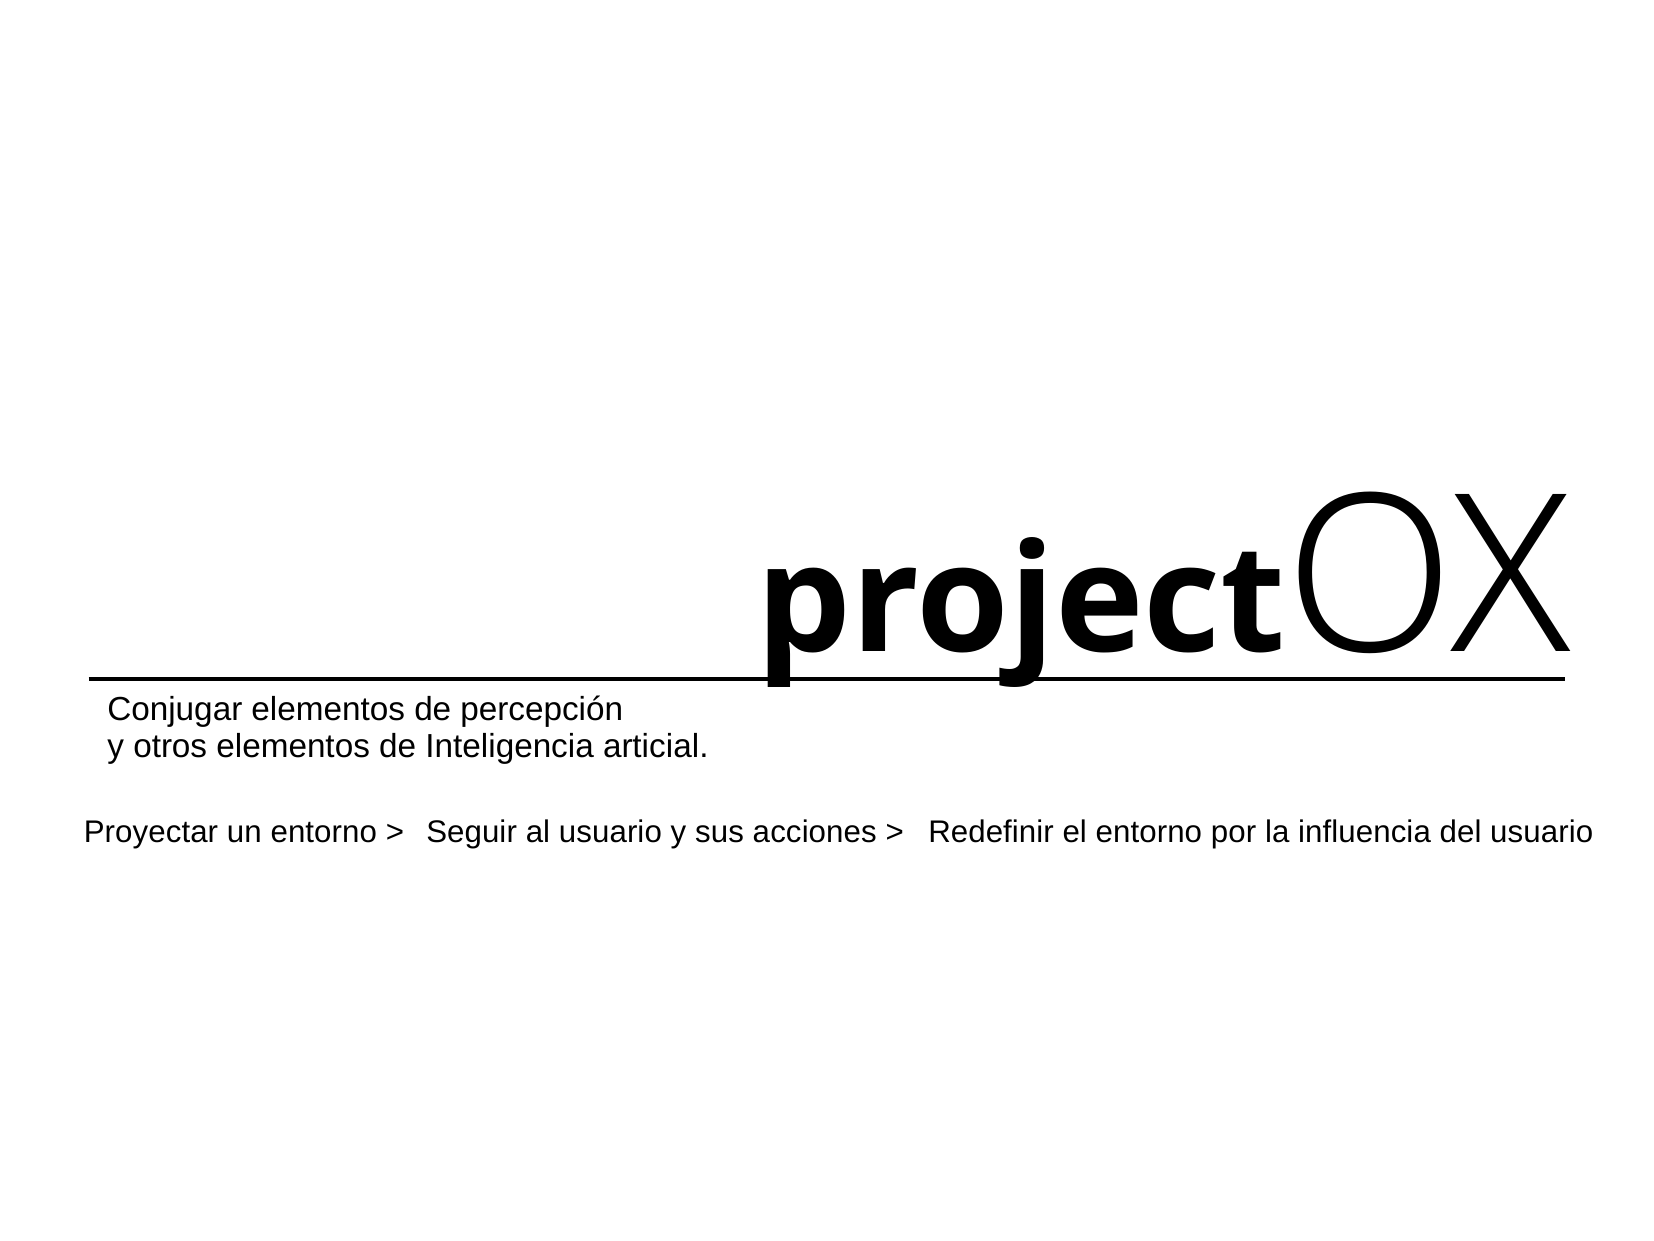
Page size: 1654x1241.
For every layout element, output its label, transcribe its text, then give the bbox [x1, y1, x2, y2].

text_box Seguir al usuario y sus acciones > [407, 803, 909, 869]
text_box Redefinir el entorno por la influencia del usuario [909, 803, 1625, 869]
text_box Proyectar un entorno > [64, 803, 407, 869]
title projectOX [82, 440, 1571, 693]
text_box Conjugar elementos de percepción y otros elementos de Inteligencia articial. [88, 679, 1382, 777]
